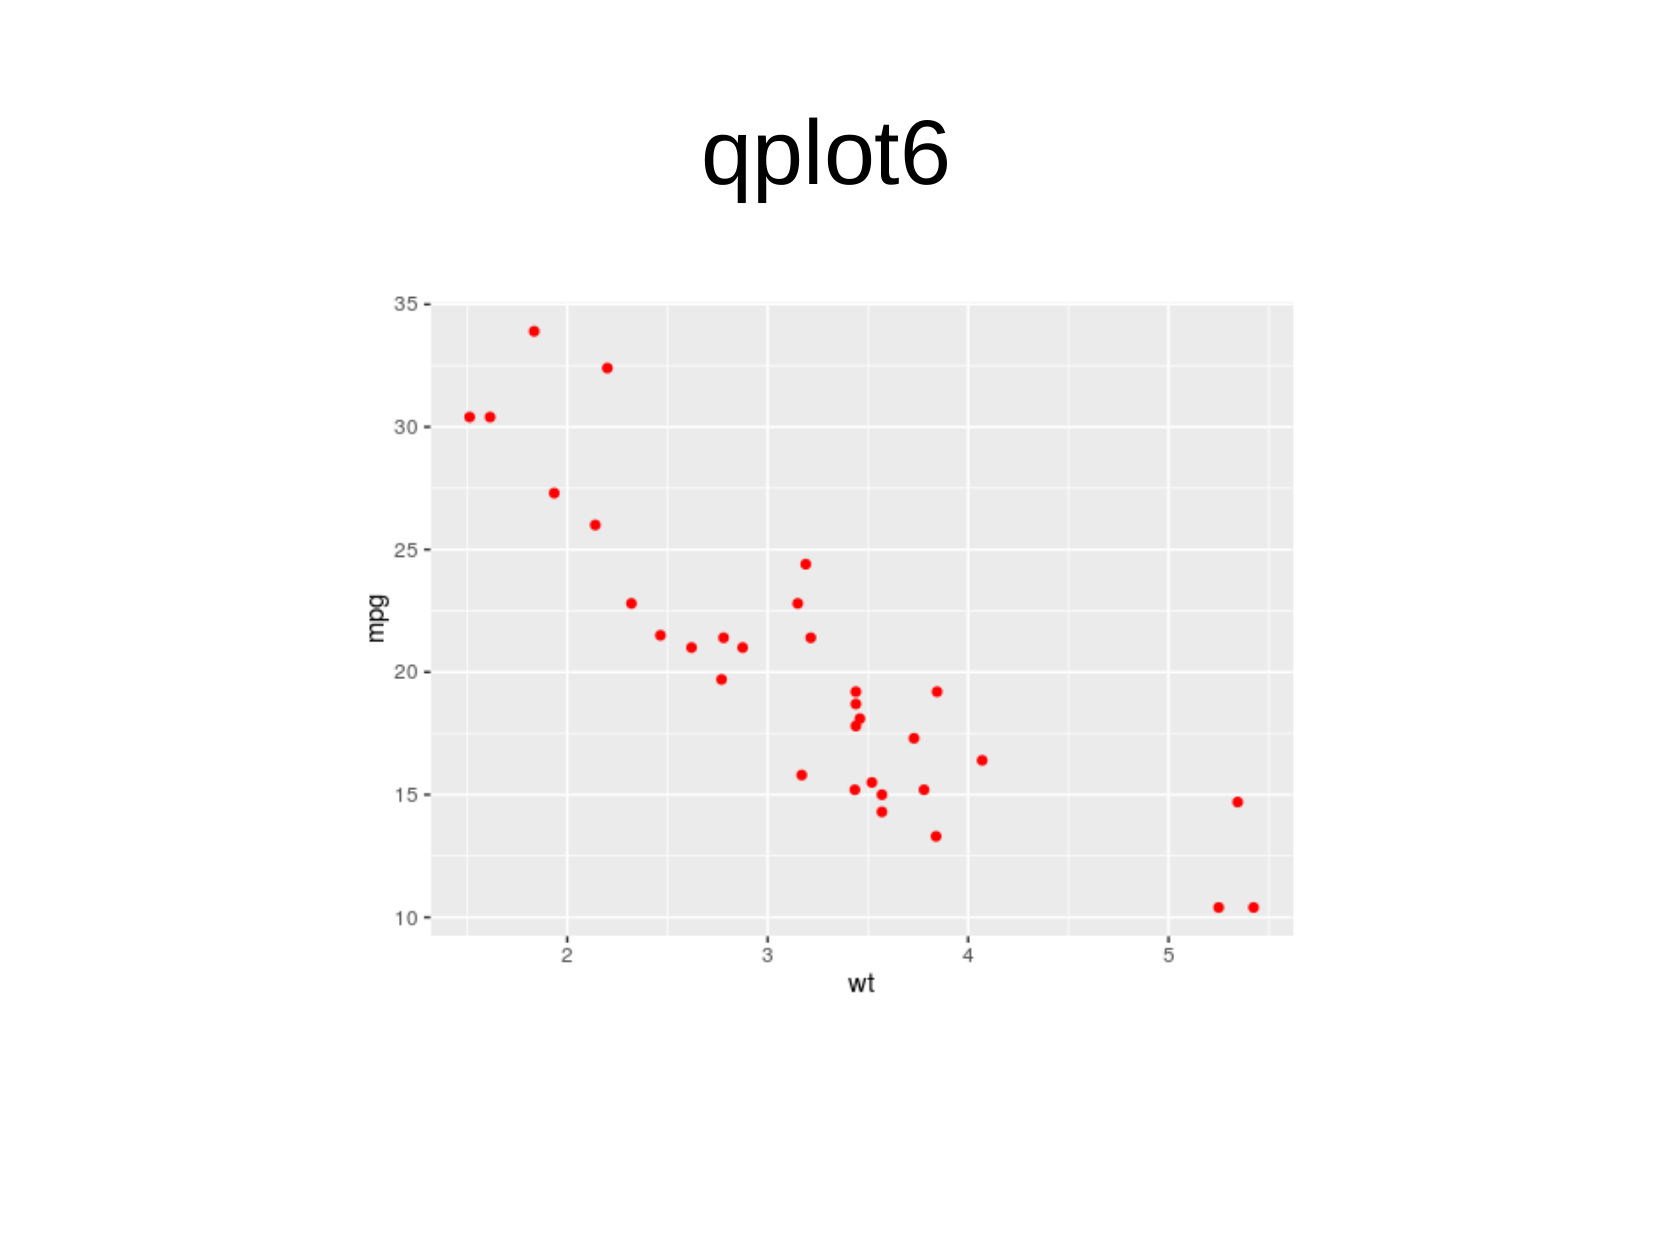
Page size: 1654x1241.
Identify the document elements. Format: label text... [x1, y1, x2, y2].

picture [347, 290, 1306, 1010]
title qplot6 [82, 49, 1571, 257]
